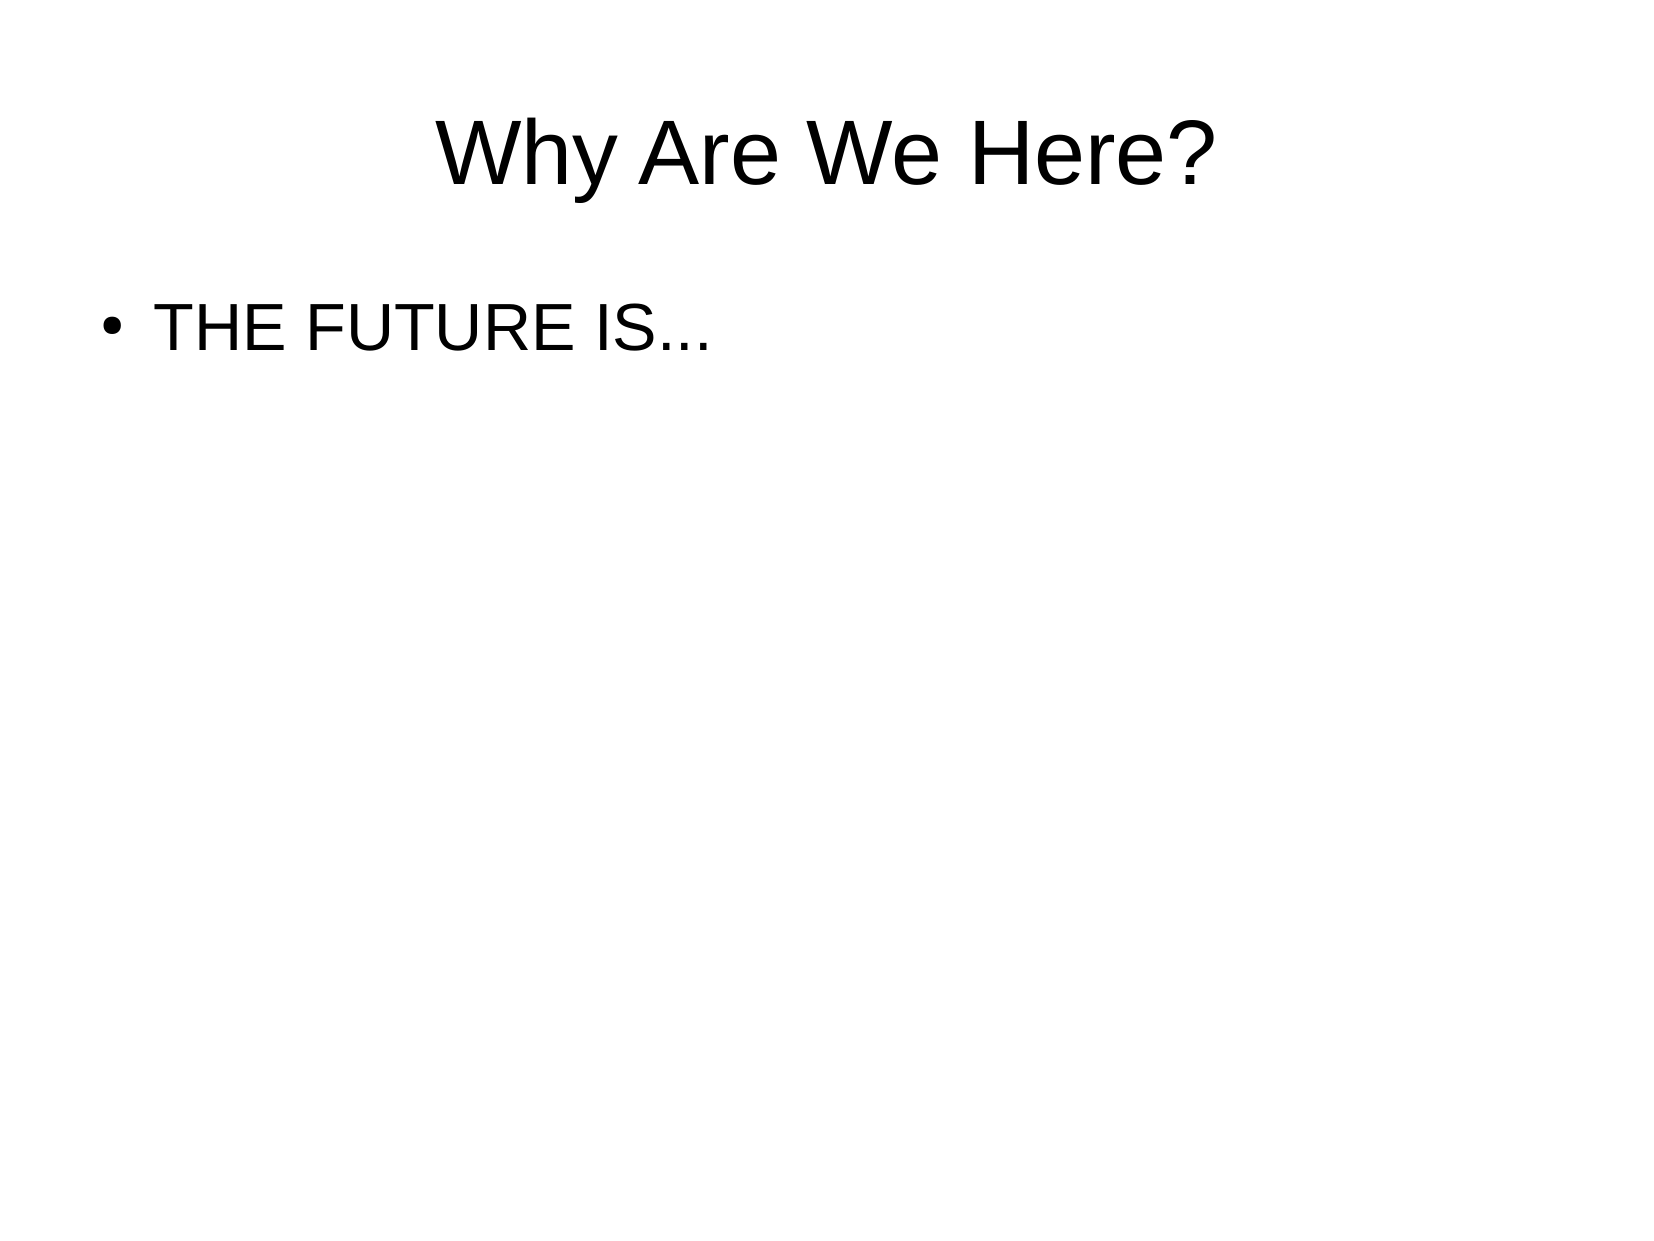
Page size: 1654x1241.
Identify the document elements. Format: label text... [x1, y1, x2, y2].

list THE FUTURE IS... [82, 290, 1571, 1010]
title Why Are We Here? [82, 49, 1571, 257]
